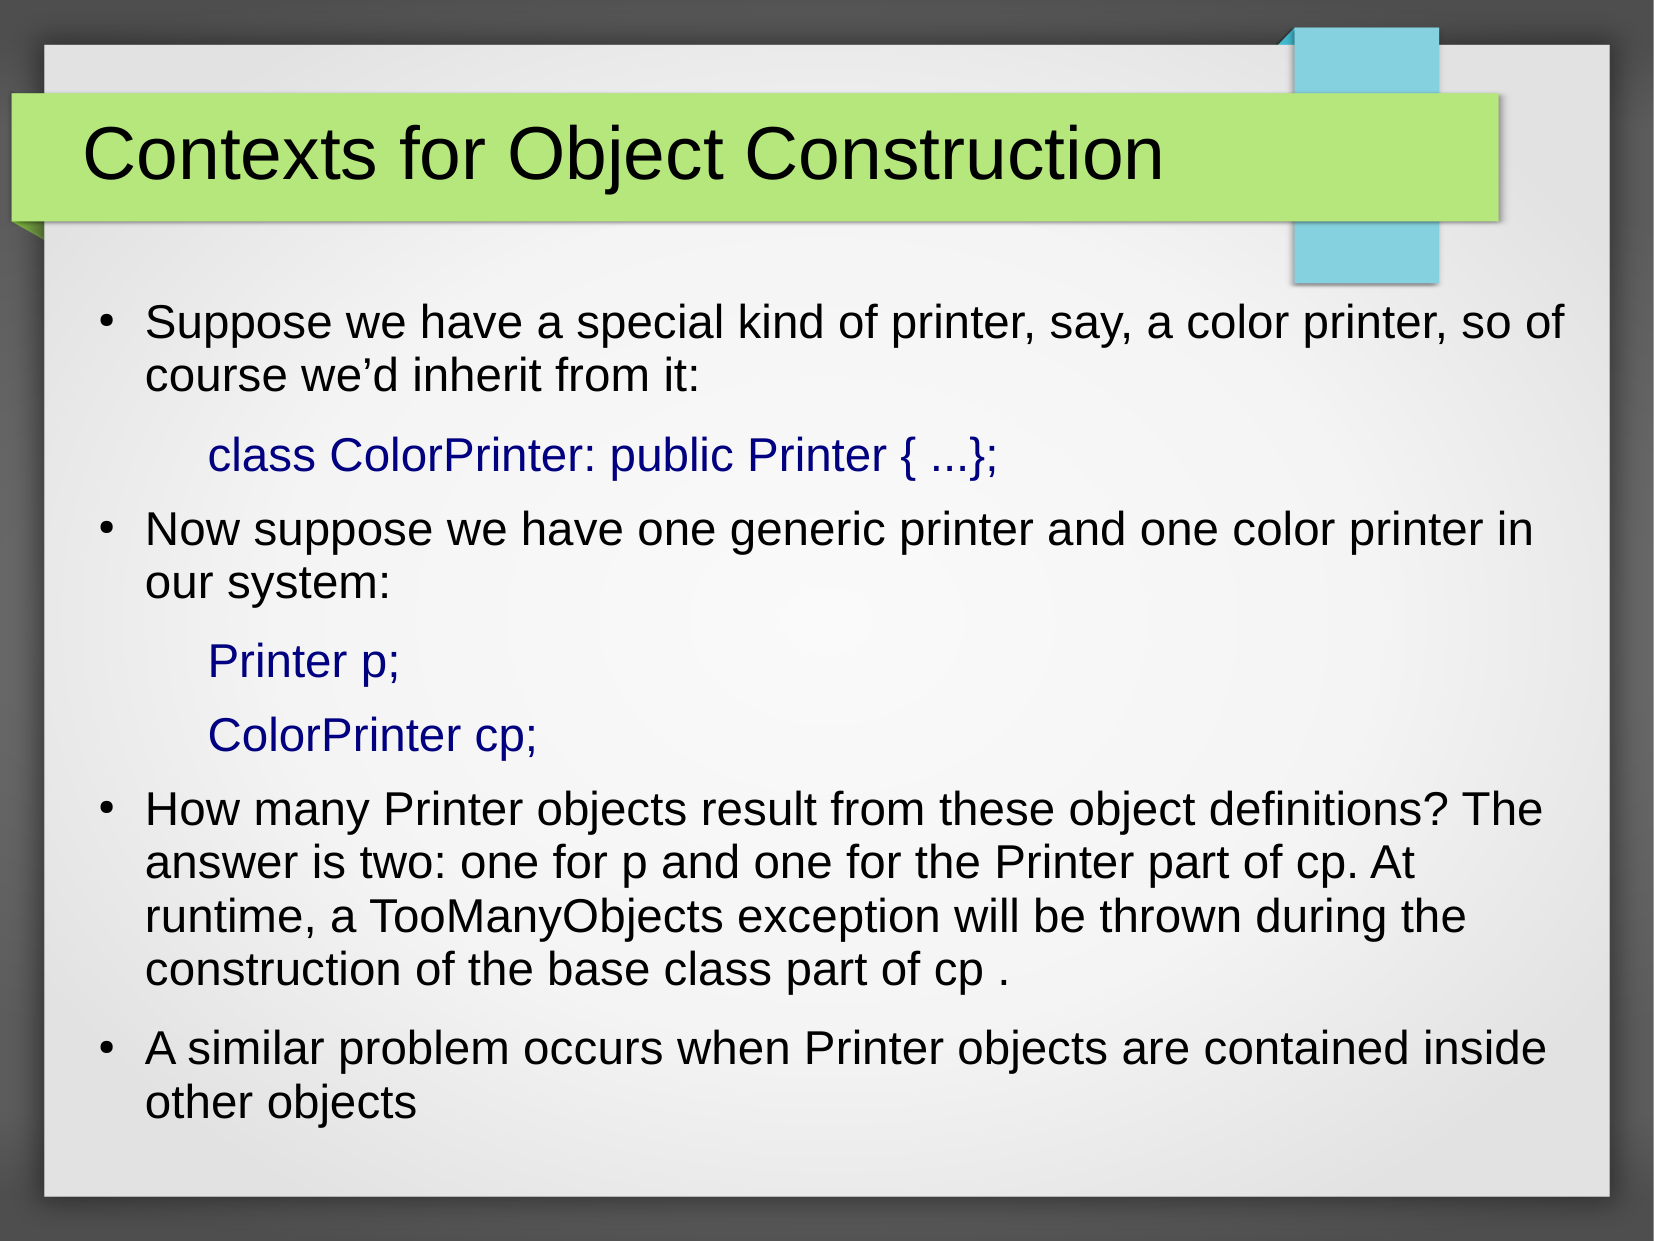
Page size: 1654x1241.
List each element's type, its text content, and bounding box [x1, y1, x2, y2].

title Contexts for Object Construction [82, 94, 1264, 213]
picture [0, 0, 1654, 1241]
list Suppose we have a special kind of printer, say, a color printer, so of course we’d inherit from it: class ColorPrinter: public Printer { ...}; Now suppose we have one generic printer and one color printer in our system: Printer p; ColorPrinter cp; How many Printer objects result from these object definitions? The answer is two: one for p and one for the Printer part of cp. At runtime, a TooManyObjects exception will be thrown during the construction of the base class part of cp . A similar problem occurs when Printer objects are contained inside other objects [82, 295, 1571, 1130]
